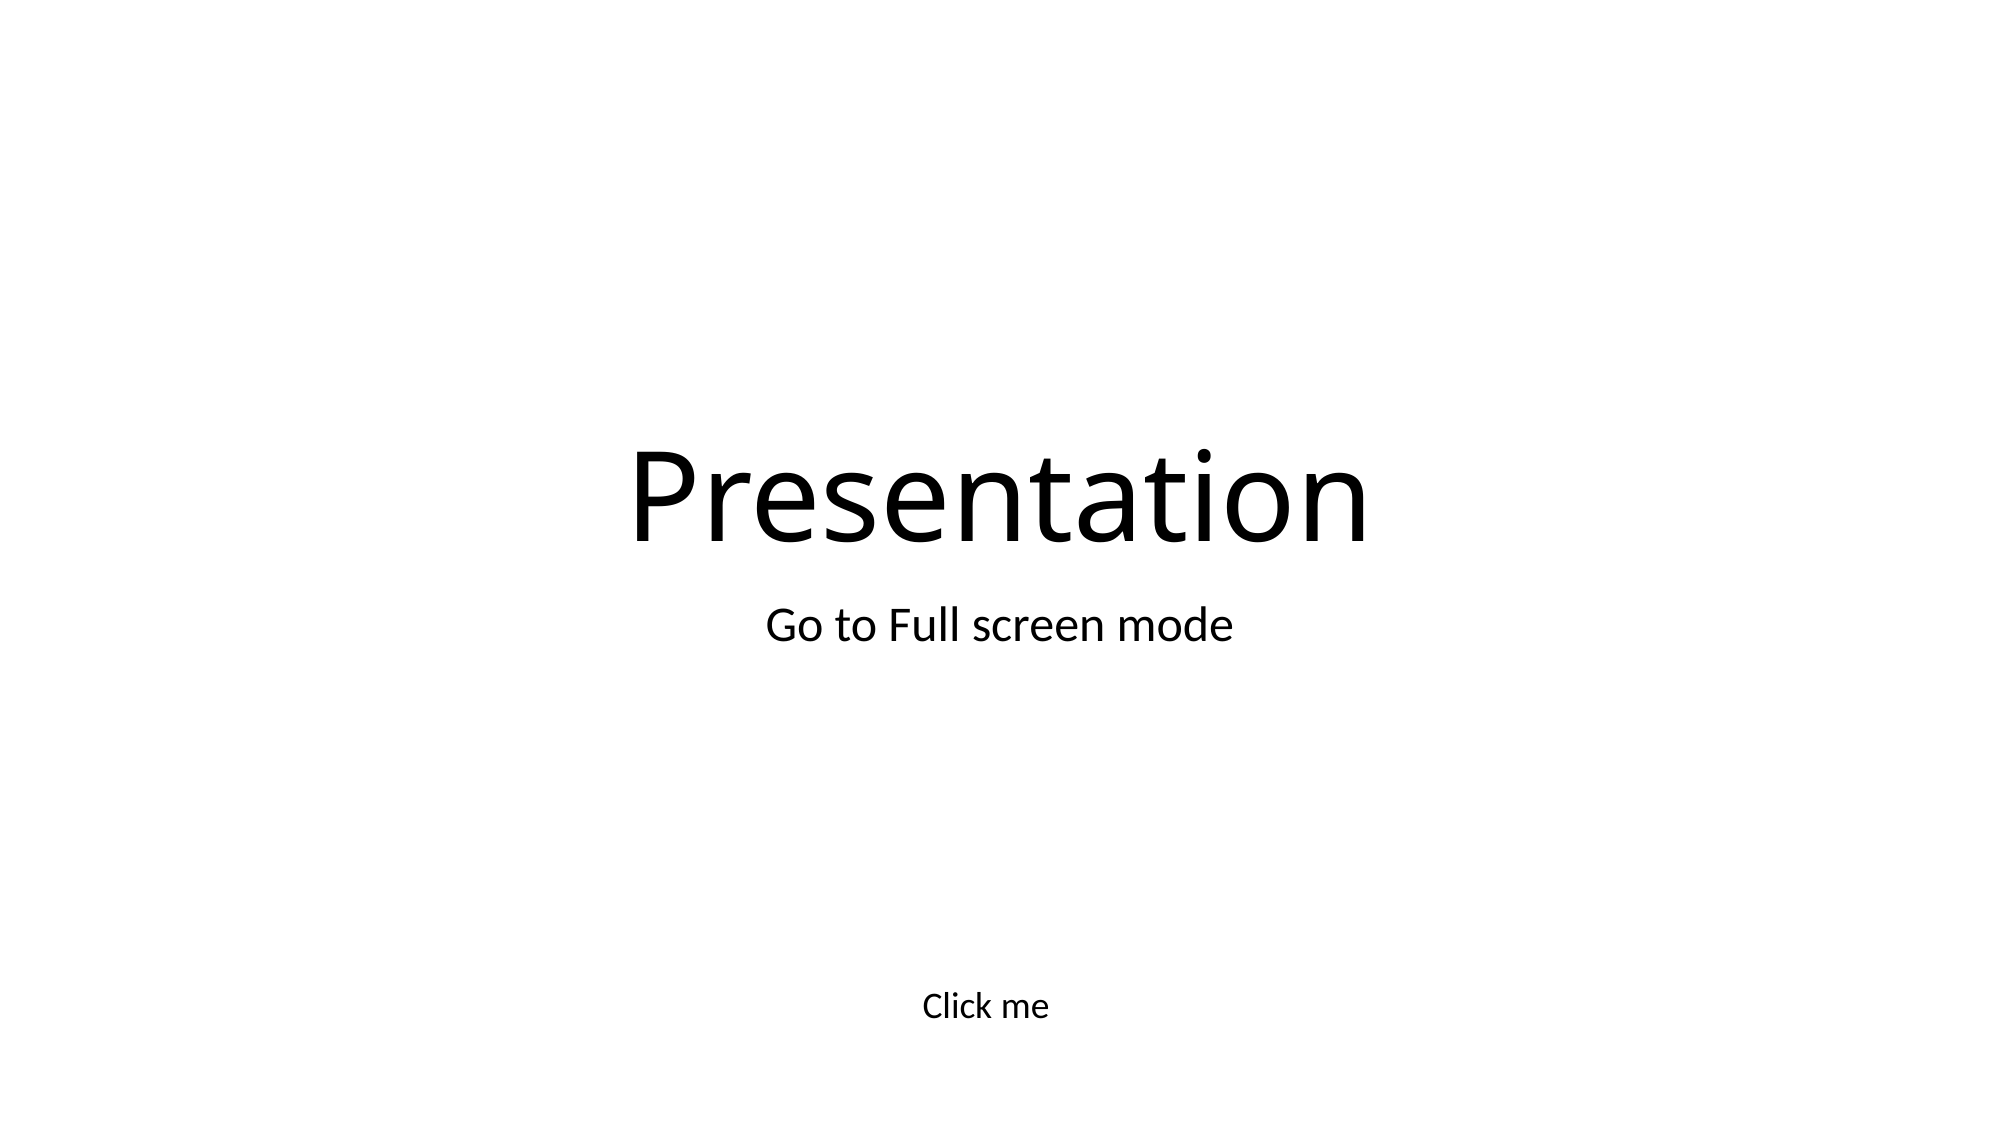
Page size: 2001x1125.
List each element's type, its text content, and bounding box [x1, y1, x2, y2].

text_box Click me [907, 974, 1093, 1035]
subtitle Go to Full screen mode [249, 590, 1750, 863]
title Presentation [249, 184, 1750, 576]
